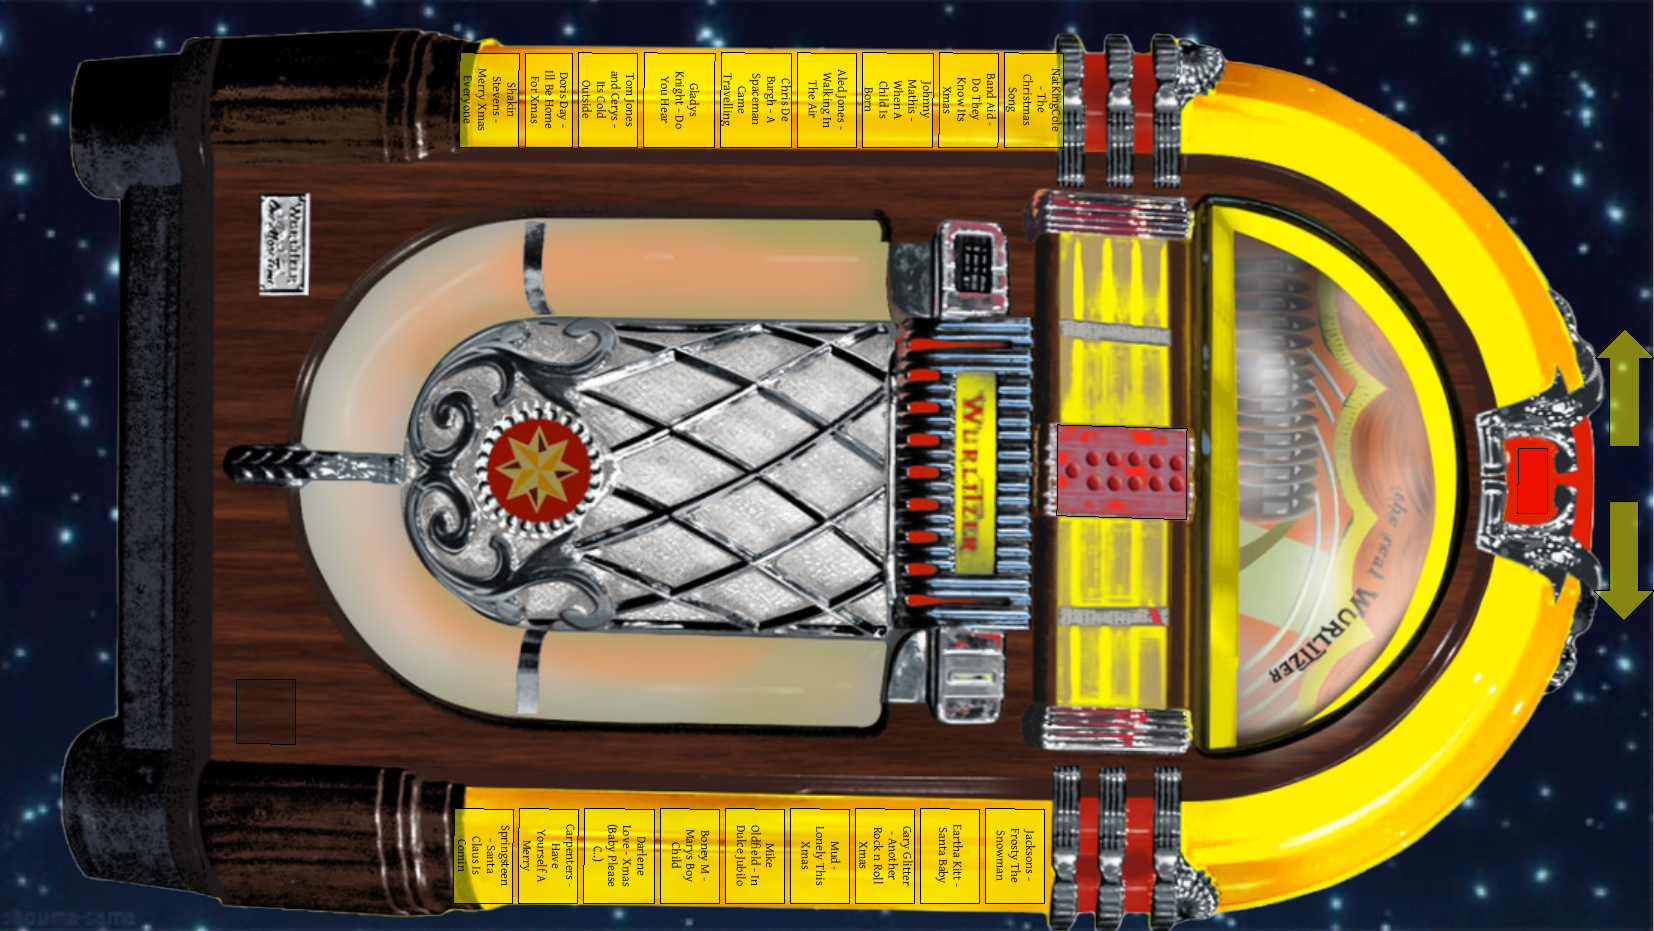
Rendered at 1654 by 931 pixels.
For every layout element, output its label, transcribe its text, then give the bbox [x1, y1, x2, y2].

text_box Chris De Burgh - A Spaceman Came Travelling [720, 52, 792, 148]
text_box Darlene Love - Xmas (Baby Please C..) [583, 808, 655, 904]
text_box Eartha Kitt - Santa Baby [920, 808, 980, 904]
text_box Tom Jones and Cerys - Its Cold Outside [578, 52, 638, 148]
text_box [1595, 328, 1654, 447]
text_box Boney M - Marys Boy Child [660, 808, 720, 904]
text_box Shakin Stevens - Merry Xmas Everyone [459, 52, 520, 148]
text_box Mud - Lonely This Xmas [790, 808, 850, 904]
text_box [236, 679, 296, 745]
text_box NatKingCole - The Christmas Song [1004, 52, 1064, 148]
text_box Gladys Knight - Do You Hear [643, 52, 716, 148]
text_box Band Aid - Do They Know Its Xmas [938, 52, 999, 148]
text_box [1517, 448, 1548, 514]
text_box Mike Oldfield - In Dulce Jubilo [725, 808, 785, 904]
text_box Aled Jones - Walking In The Air [797, 52, 857, 148]
text_box [1594, 501, 1654, 621]
text_box Gary Glitter - Another Rock n Roll Xmas [855, 808, 915, 904]
text_box Johnny Mathis - When A Child Is Born [862, 52, 934, 148]
text_box Doris Day - Ill Be Home For Xmas [525, 53, 573, 148]
text_box Jacksons - Frosty The Snowman [985, 808, 1045, 904]
text_box [1056, 424, 1188, 520]
text_box Springsteen - Santa Claus Is Comin [453, 808, 514, 904]
text_box Carpenters - Have Yourself A Merry [518, 808, 579, 904]
picture [0, 0, 1654, 931]
